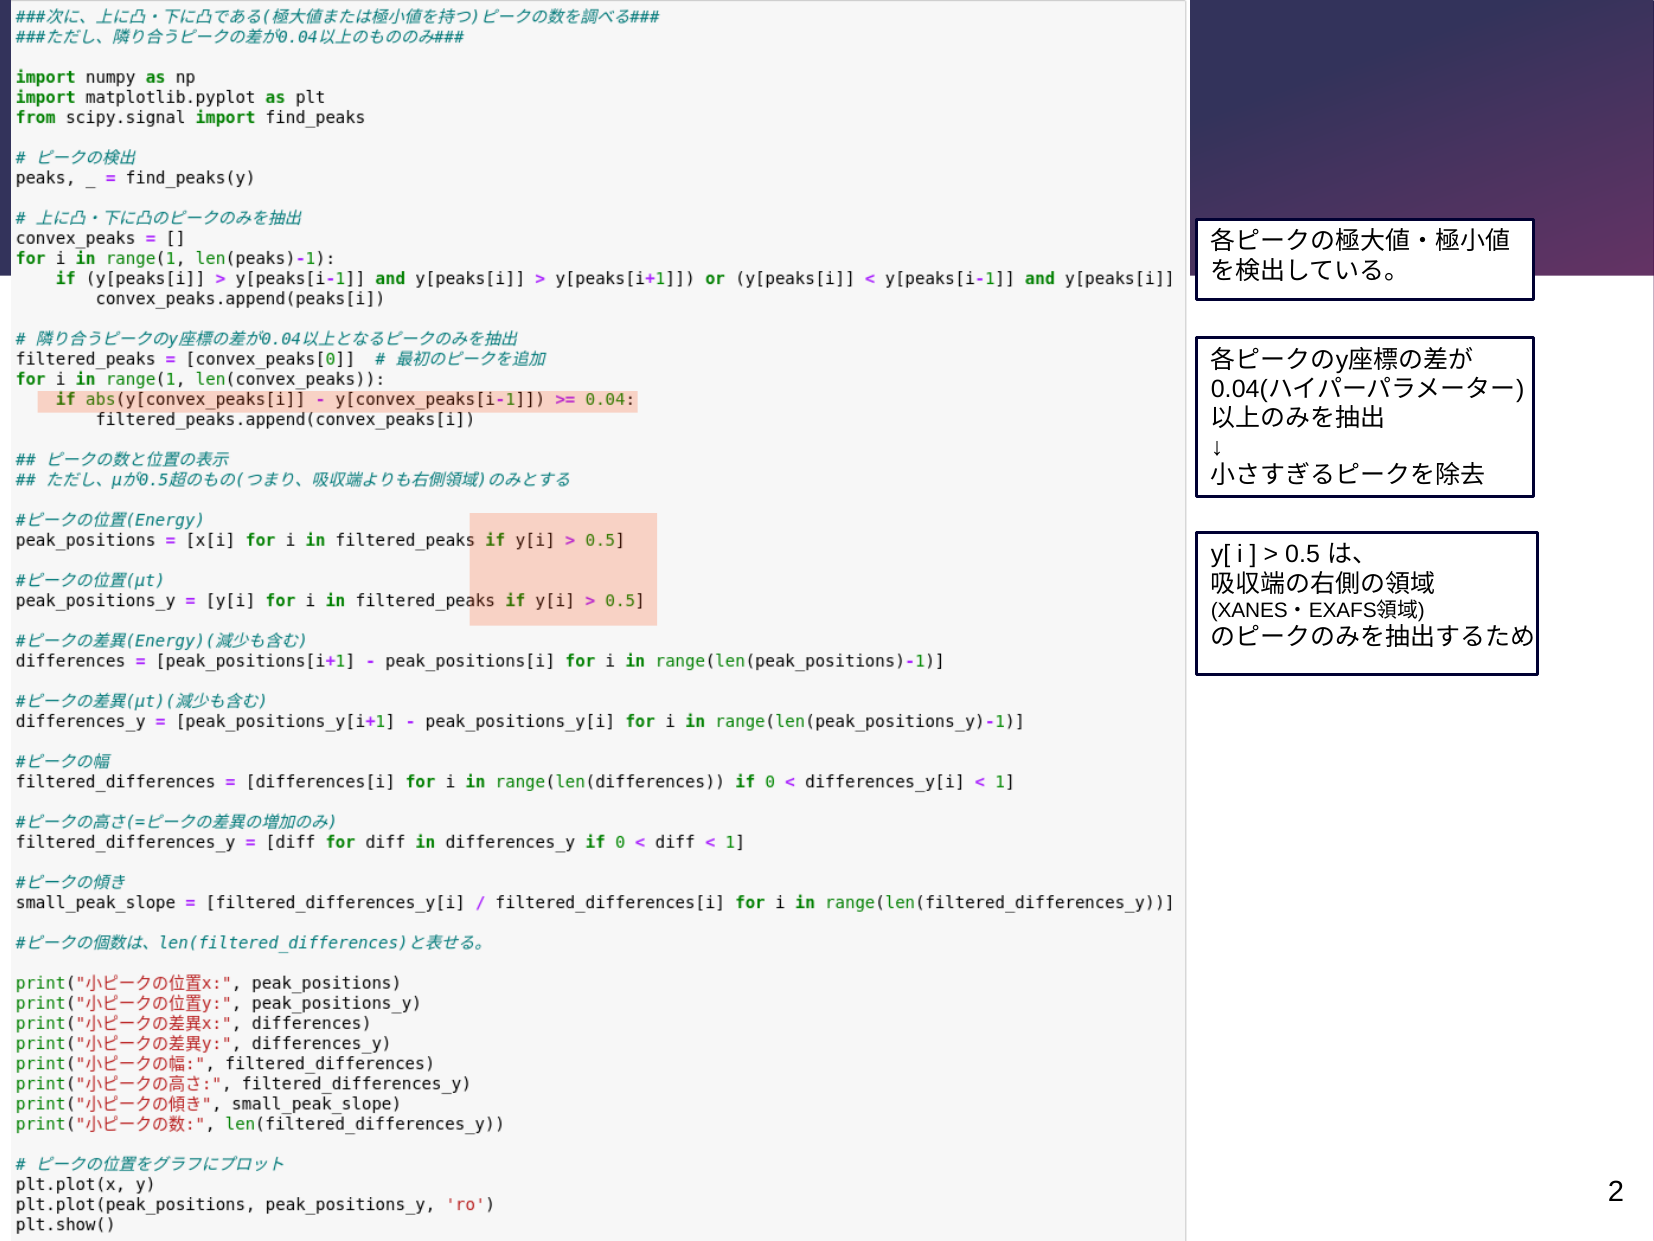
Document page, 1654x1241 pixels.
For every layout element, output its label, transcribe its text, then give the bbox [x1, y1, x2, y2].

text_box [37, 391, 638, 413]
text_box y[ i ] > 0.5 は、 吸収端の右側の領域 (XANES・EXAFS領域) のピークのみを抽出するため [1196, 532, 1538, 675]
text_box [469, 513, 658, 626]
picture [11, 0, 1190, 1241]
text_box 各ピークのy座標の差が 0.04(ハイパーパラメーター) 以上のみを抽出 ↓ 小さすぎるピークを除去 [1196, 337, 1534, 497]
text_box 各ピークの極大値・極小値 を検出している。 [1196, 219, 1534, 300]
